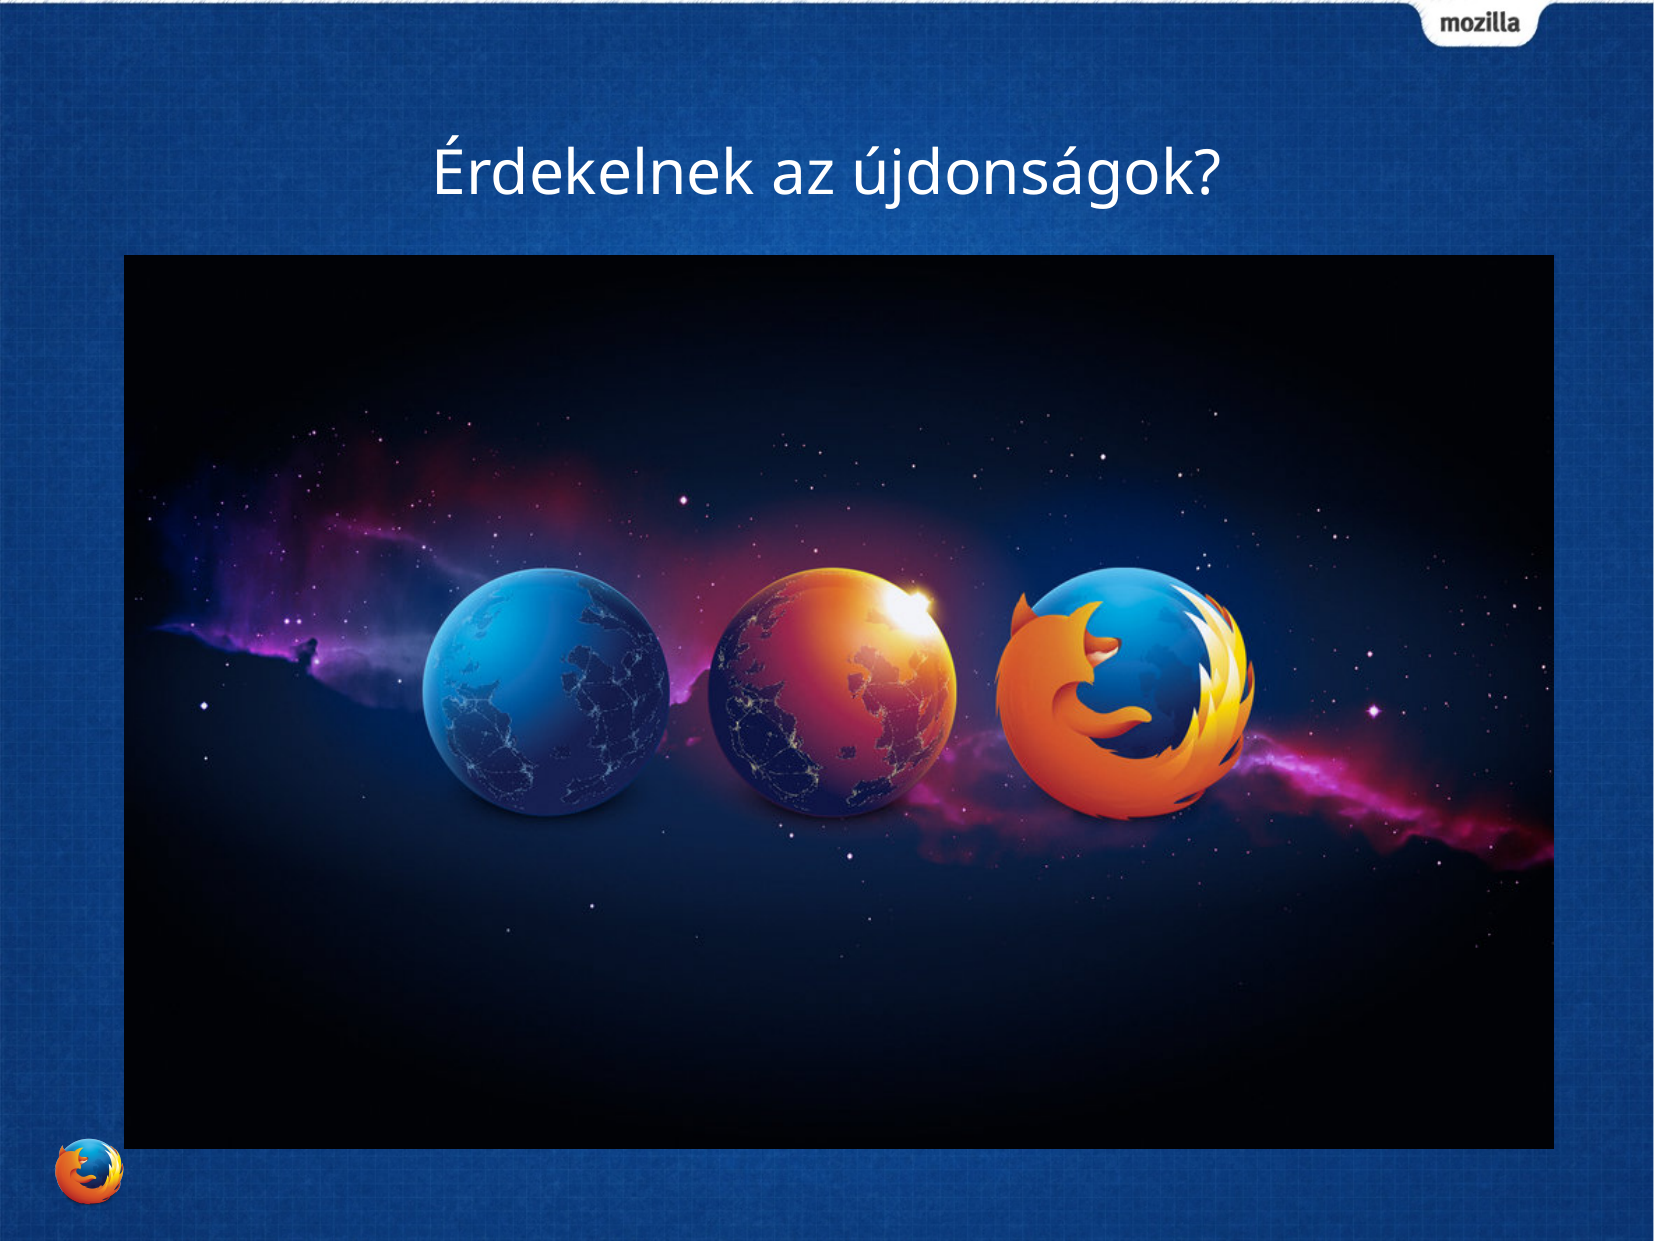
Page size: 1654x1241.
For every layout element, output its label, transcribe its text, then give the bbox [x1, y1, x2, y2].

picture [0, 0, 1654, 1241]
title Érdekelnek az újdonságok? [82, 49, 1571, 257]
